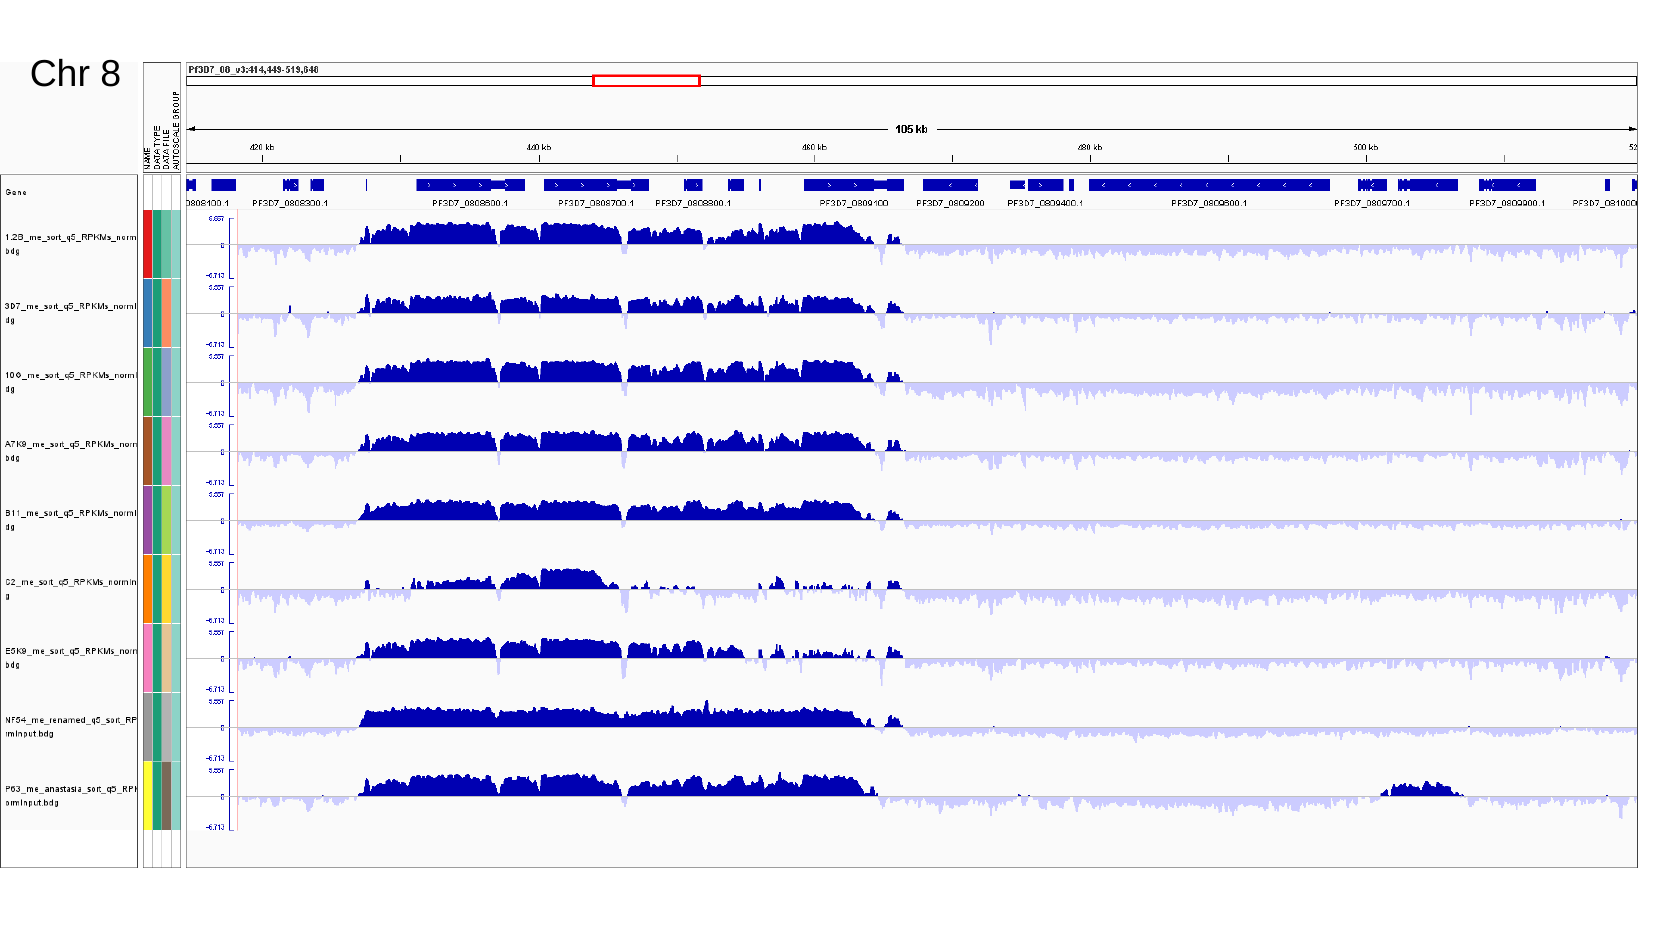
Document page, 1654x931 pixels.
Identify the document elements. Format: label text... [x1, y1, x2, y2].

picture [0, 62, 1654, 868]
text_box Chr 8 [15, 45, 151, 114]
